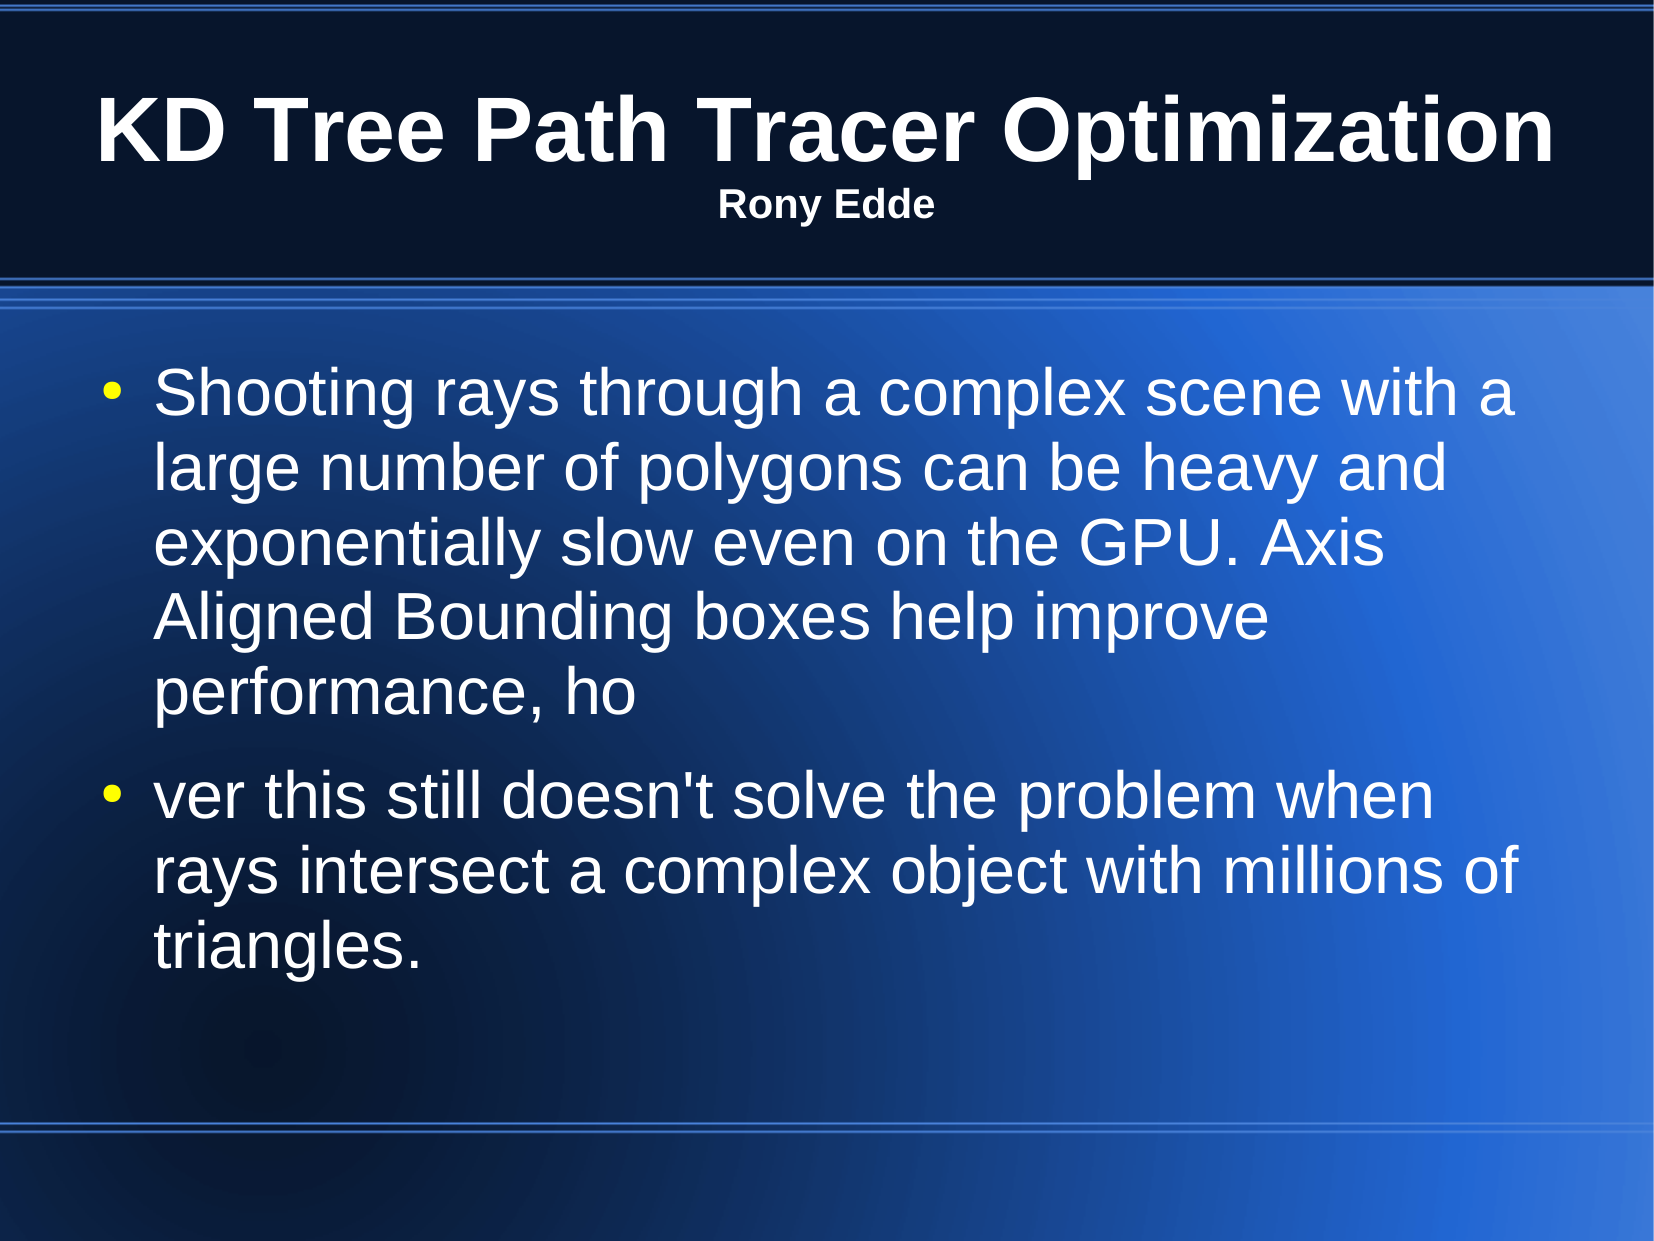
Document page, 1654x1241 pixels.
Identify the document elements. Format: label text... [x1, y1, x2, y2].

list Shooting rays through a complex scene with a large number of polygons can be heavy and exponentially slow even on the GPU. Axis Aligned Bounding boxes help improve performance, ho ver this still doesn't solve the problem when rays intersect a complex object with millions of triangles. [82, 355, 1571, 1058]
picture [0, 0, 1654, 1241]
title KD Tree Path Tracer Optimization Rony Edde [82, 56, 1571, 250]
